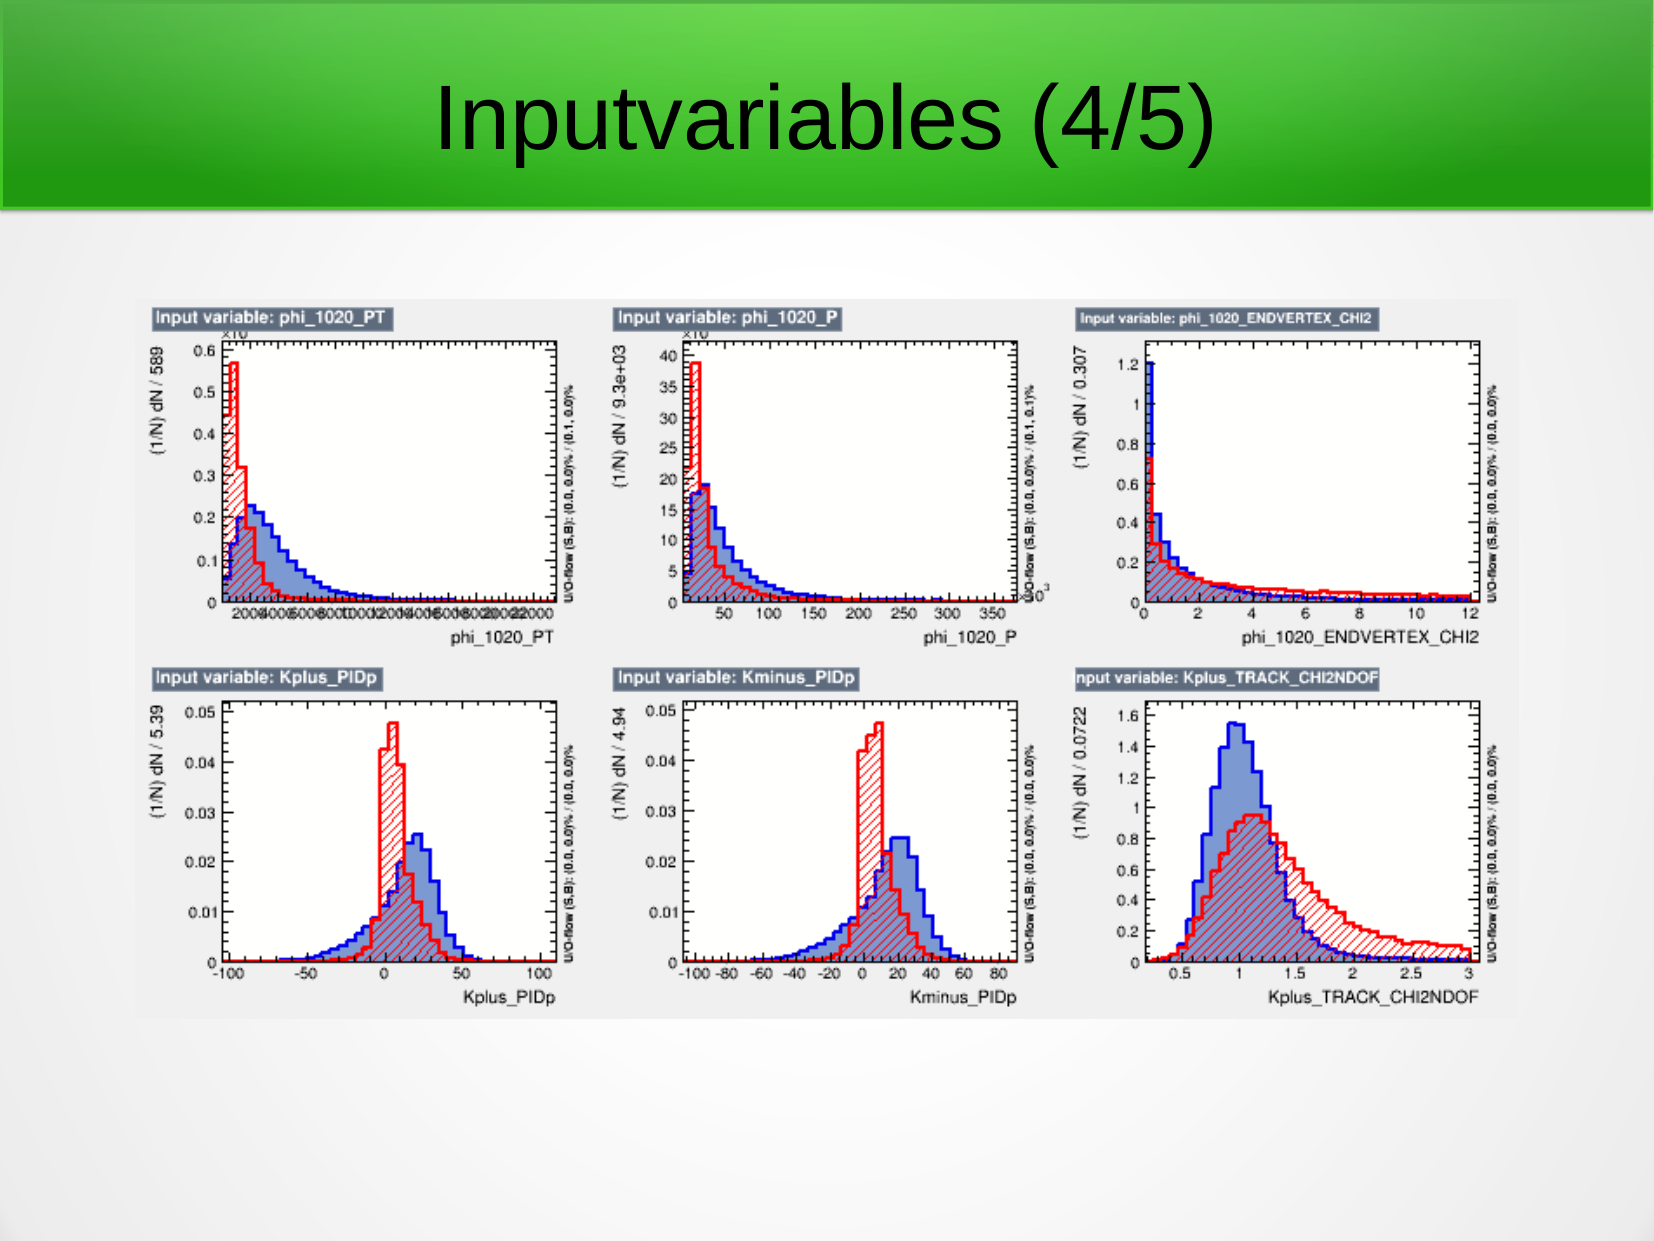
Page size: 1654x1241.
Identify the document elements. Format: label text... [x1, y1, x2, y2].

picture [135, 299, 1519, 1019]
title Inputvariables (4/5) [82, 47, 1571, 189]
